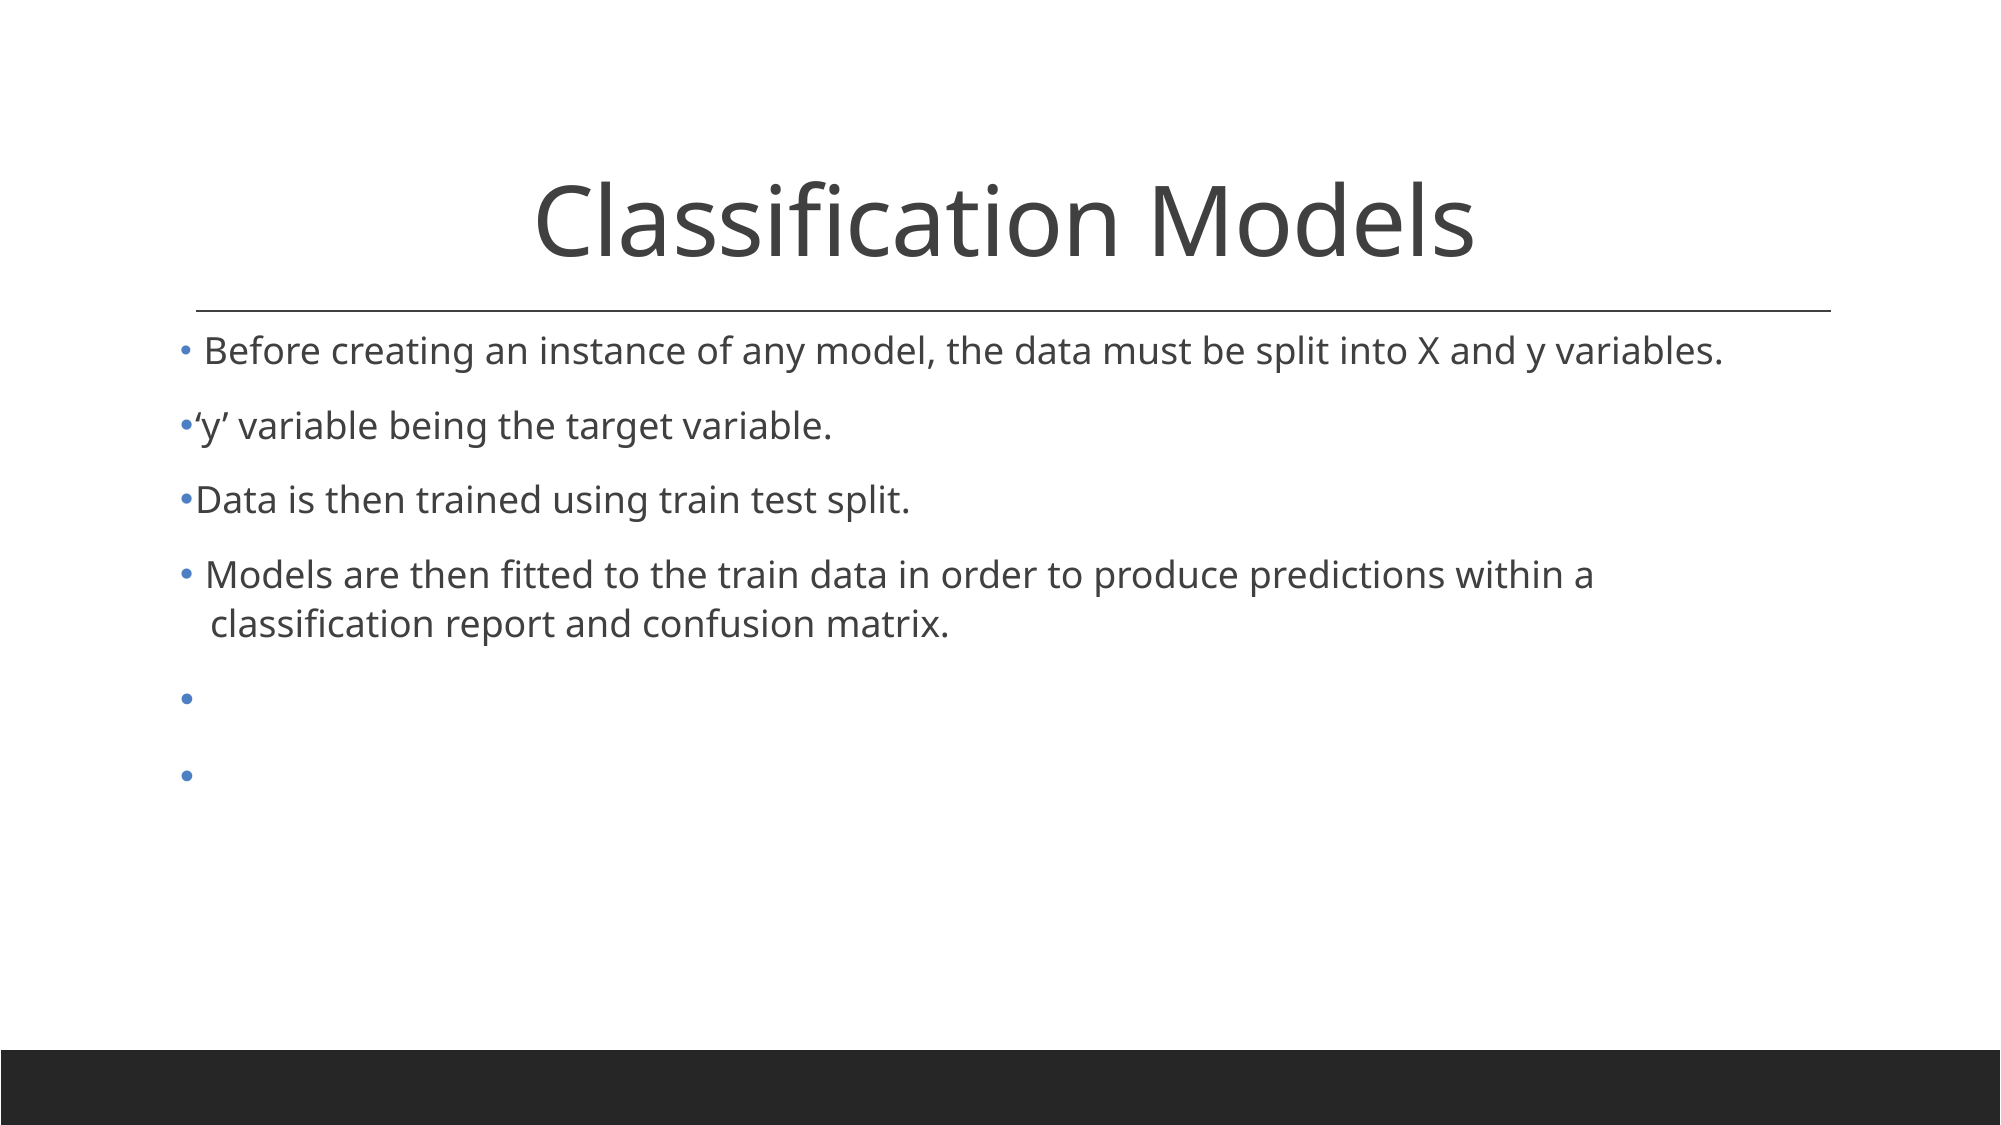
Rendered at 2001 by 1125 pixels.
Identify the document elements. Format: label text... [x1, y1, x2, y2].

title Classification Models [180, 47, 1831, 286]
list Before creating an instance of any model, the data must be split into X and y variables. ‘y’ variable being the target variable. Data is then trained using train test split. Models are then fitted to the train data in order to produce predictions within a classification report and confusion matrix. [180, 315, 1831, 887]
